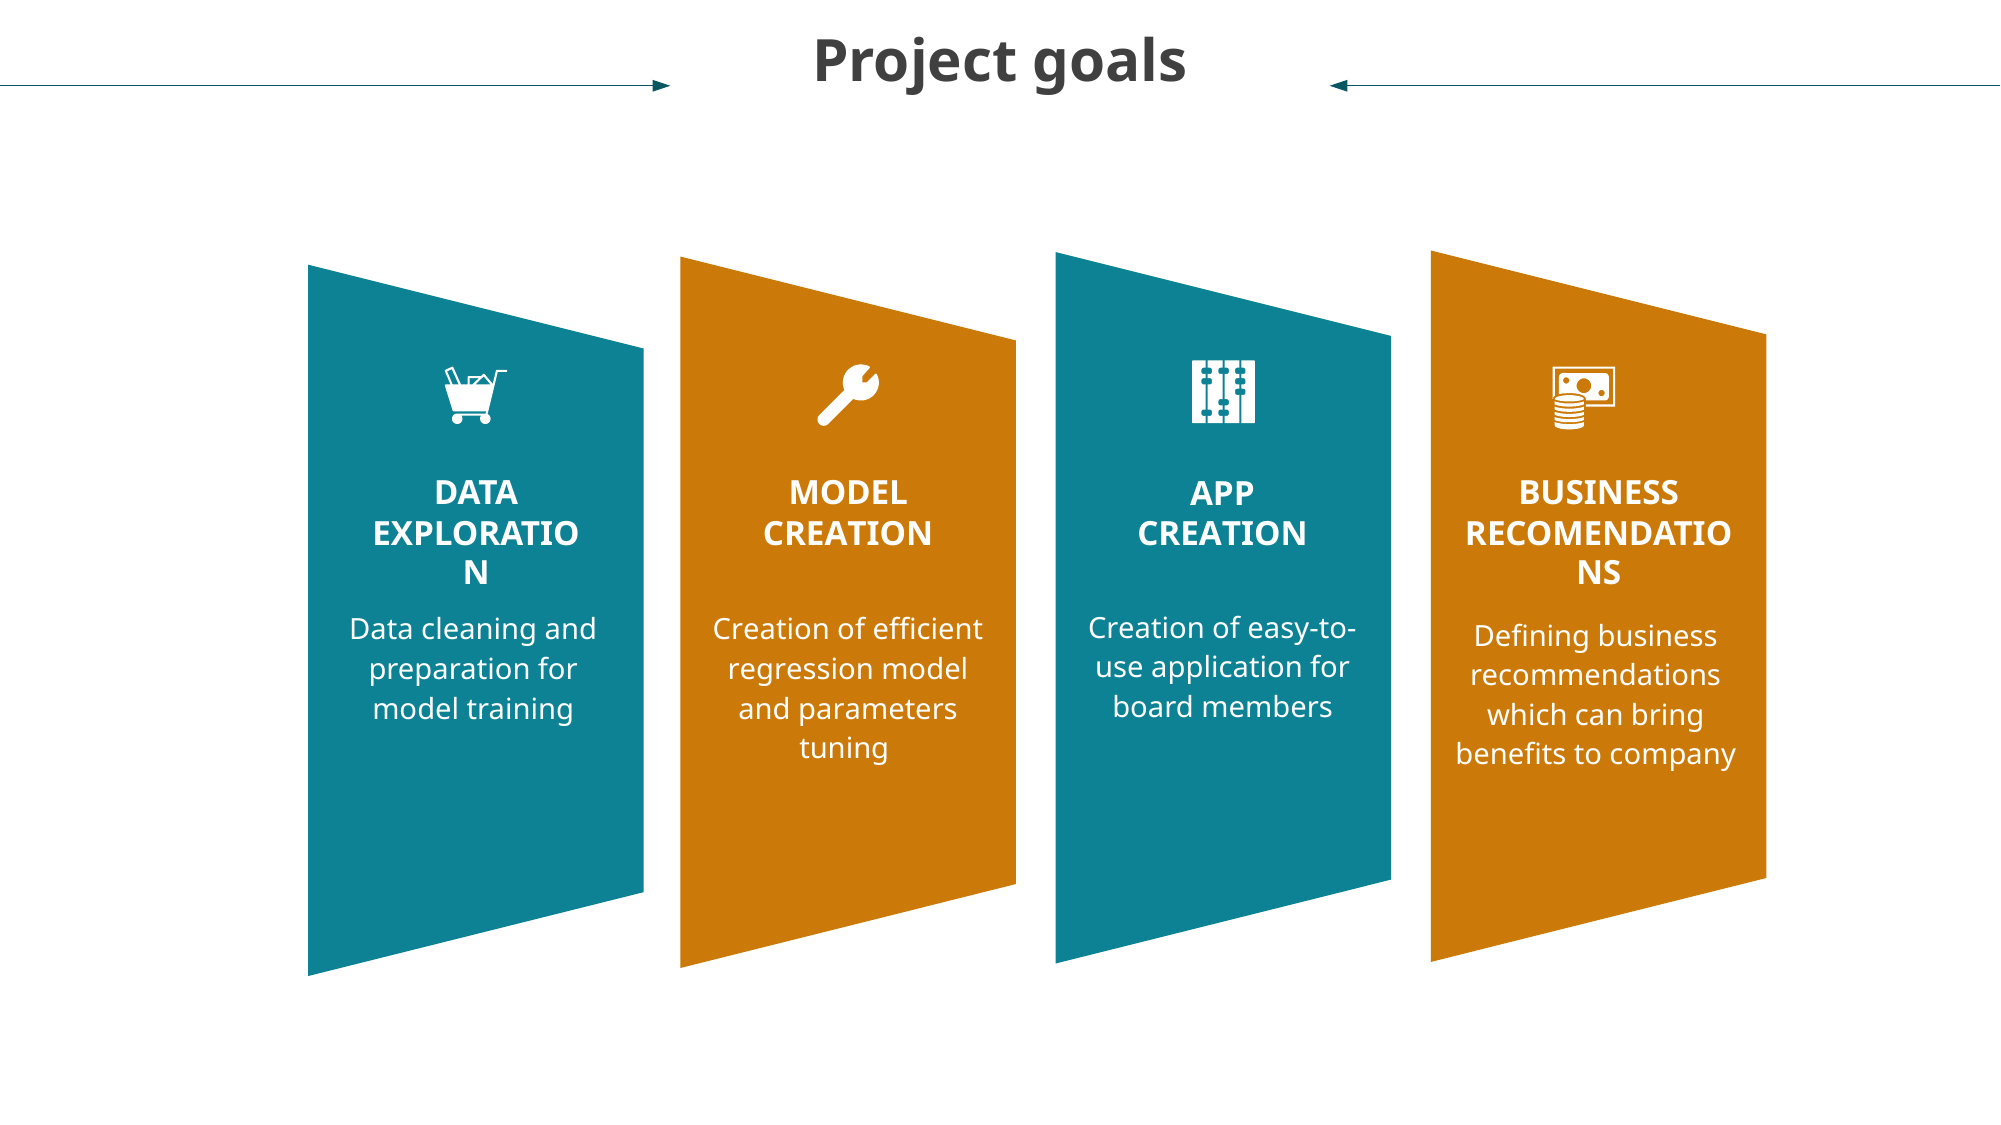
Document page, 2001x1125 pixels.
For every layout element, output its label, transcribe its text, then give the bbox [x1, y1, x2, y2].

text_box Defining business recommendations which can bring benefits to company [1452, 612, 1740, 771]
text_box Project goals [37, 31, 1963, 159]
text_box Creation of efficient regression model and parameters tuning [704, 606, 992, 765]
text_box Creation of easy-to-use application for board members [1079, 605, 1366, 723]
text_box DATA EXPLORATION [363, 472, 589, 592]
text_box Data cleaning and preparation for model training [330, 606, 617, 725]
text_box [680, 256, 1016, 968]
text_box [308, 264, 644, 977]
text_box [1055, 252, 1392, 964]
text_box BUSINESS RECOMENDATIONS [1455, 472, 1742, 592]
text_box APP CREATION [1110, 472, 1335, 552]
text_box [1430, 250, 1767, 962]
text_box MODEL CREATION [736, 472, 961, 552]
